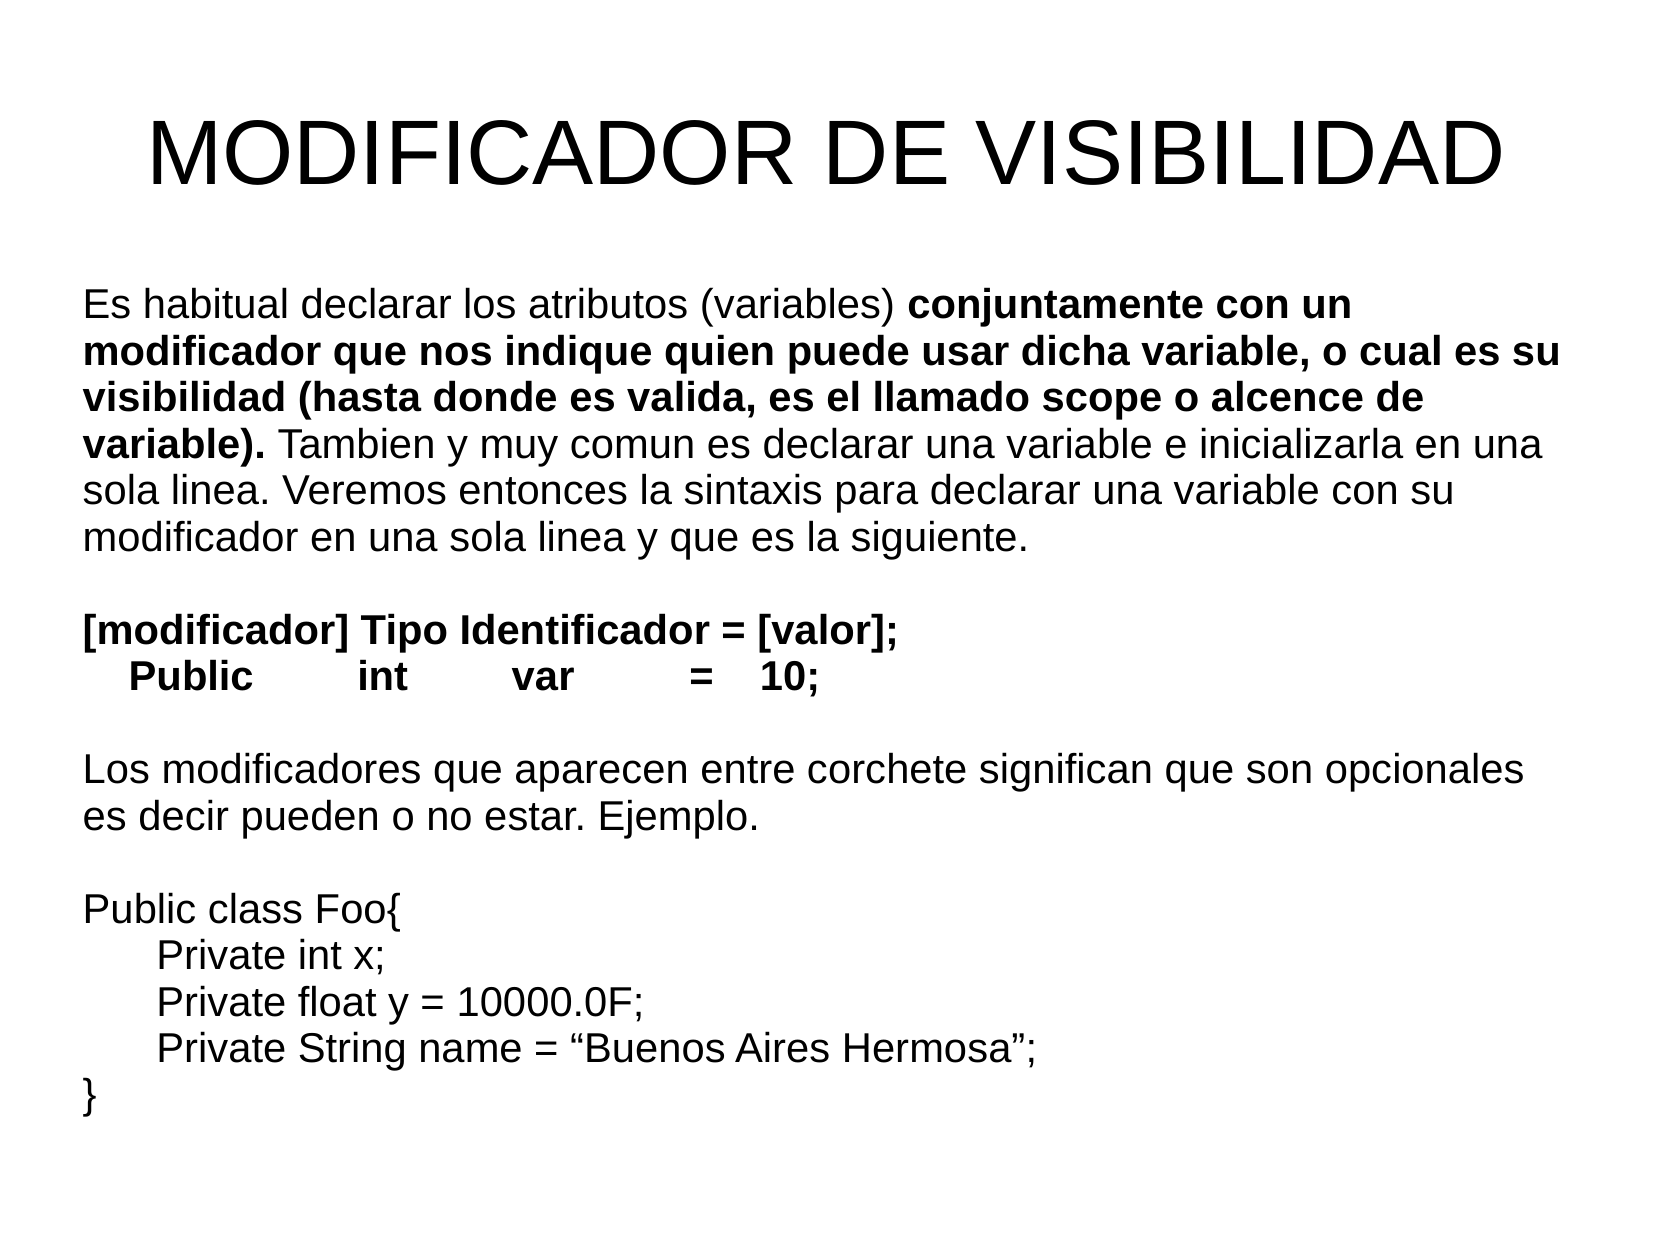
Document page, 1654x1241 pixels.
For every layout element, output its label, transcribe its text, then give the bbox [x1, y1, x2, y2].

subtitle Es habitual declarar los atributos (variables) conjuntamente con un modificador que nos indique quien puede usar dicha variable, o cual es su visibilidad (hasta donde es valida, es el llamado scope o alcence de variable). Tambien y muy comun es declarar una variable e inicializarla en una sola linea. Veremos entonces la sintaxis para declarar una variable con su modificador en una sola linea y que es la siguiente. [modificador] Tipo Identificador = [valor]; Public int var = 10; Los modificadores que aparecen entre corchete significan que son opcionales es decir pueden o no estar. Ejemplo. Public class Foo{ Private int x; Private float y = 10000.0F; Private String name = “Buenos Aires Hermosa”; } [82, 275, 1571, 1124]
title MODIFICADOR DE VISIBILIDAD [82, 49, 1571, 257]
